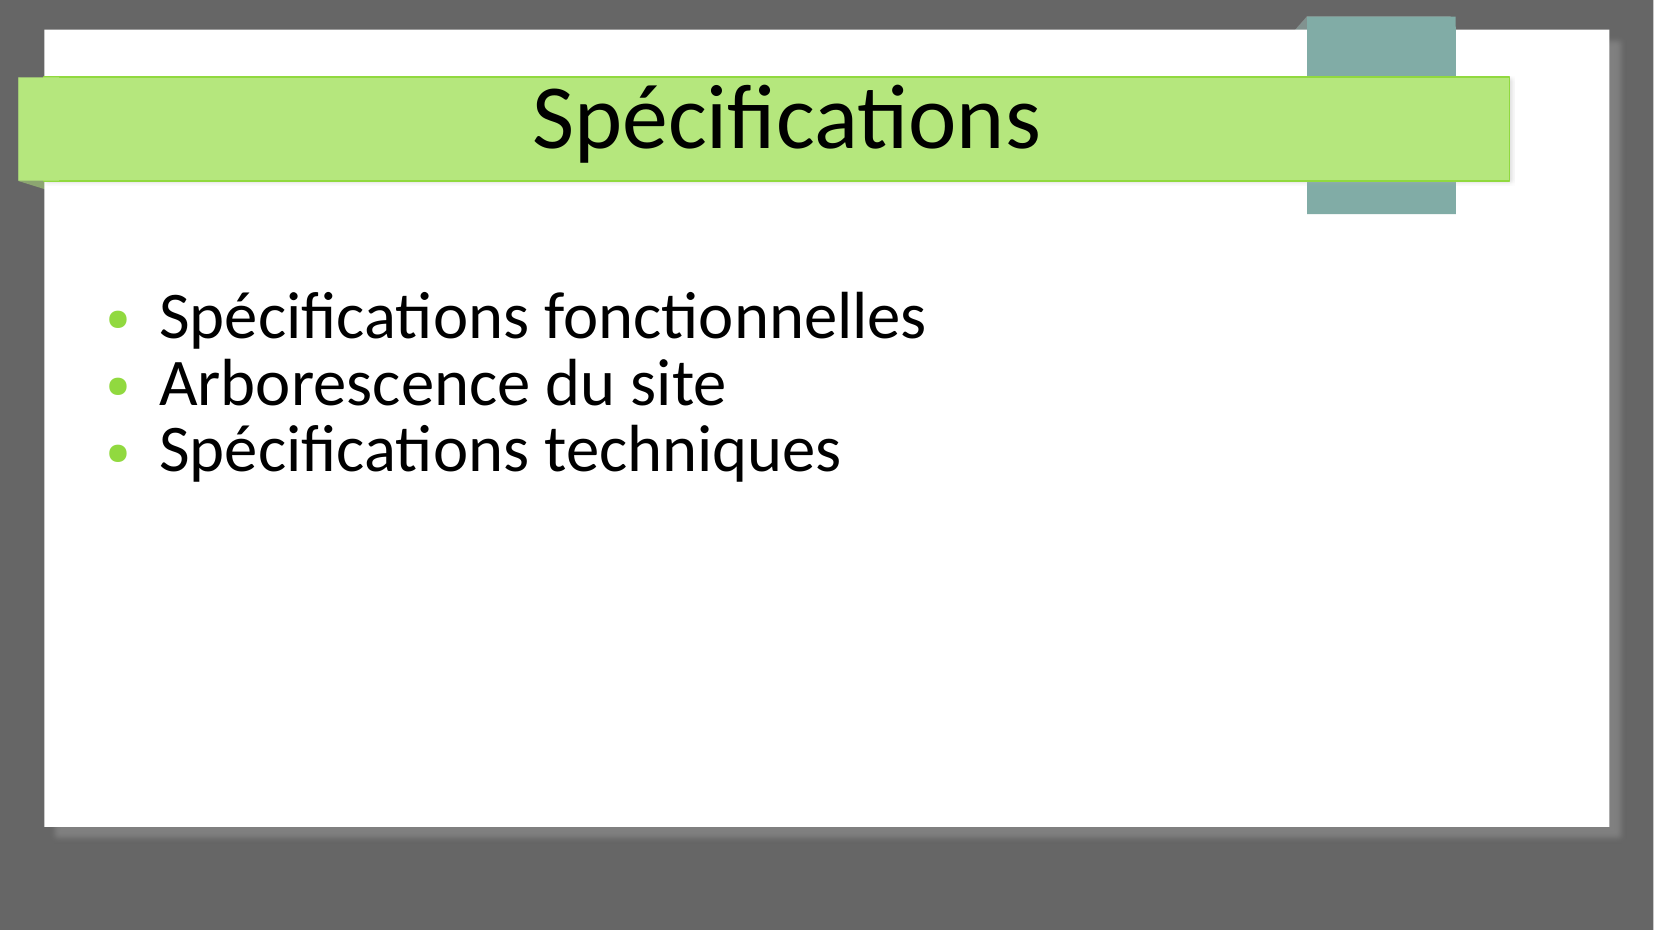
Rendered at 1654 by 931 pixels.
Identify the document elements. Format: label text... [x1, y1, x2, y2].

list Spécifications fonctionnelles Arborescence du site Spécifications techniques [88, 221, 1565, 813]
title Spécifications [88, 73, 1506, 178]
